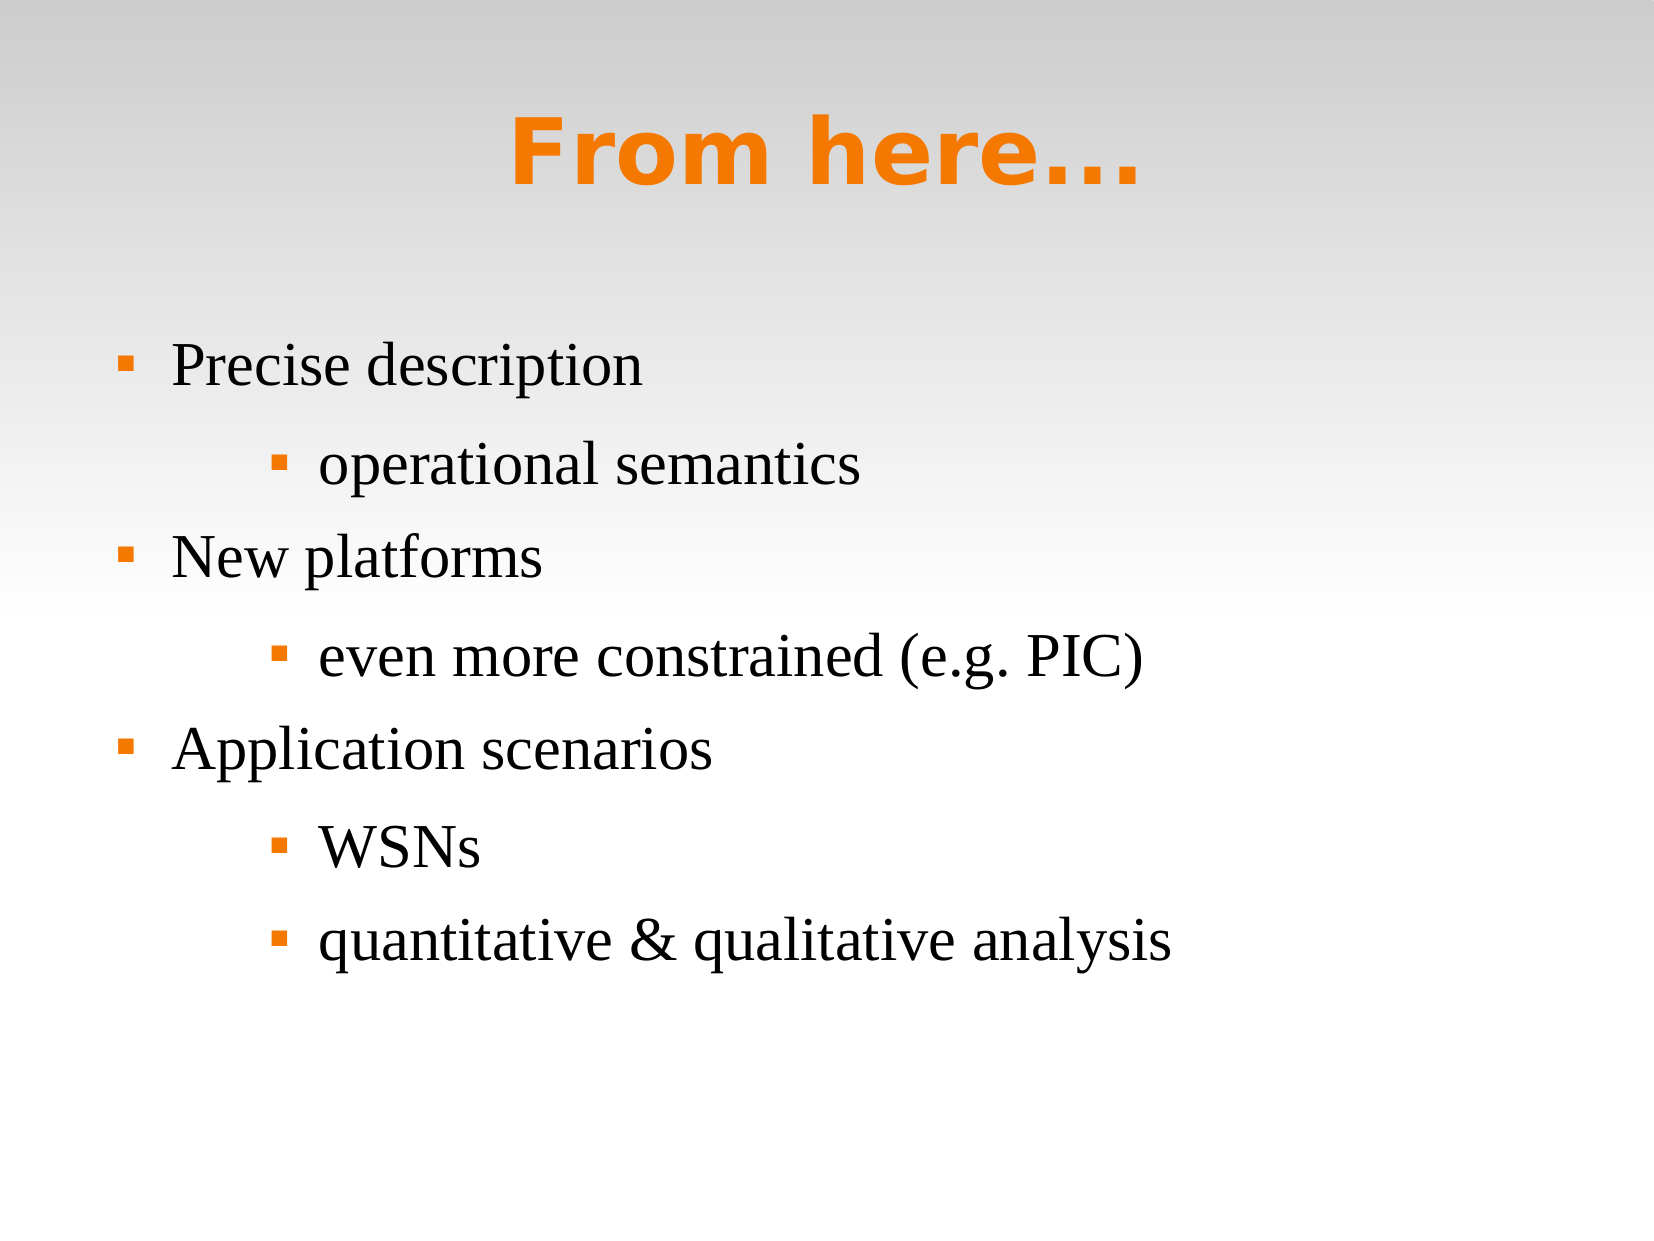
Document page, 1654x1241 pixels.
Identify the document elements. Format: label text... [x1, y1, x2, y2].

title From here... [82, 49, 1571, 231]
list Precise description operational semantics New platforms even more constrained (e.g. PIC) Application scenarios WSNs quantitative & qualitative analysis [82, 231, 1571, 1035]
